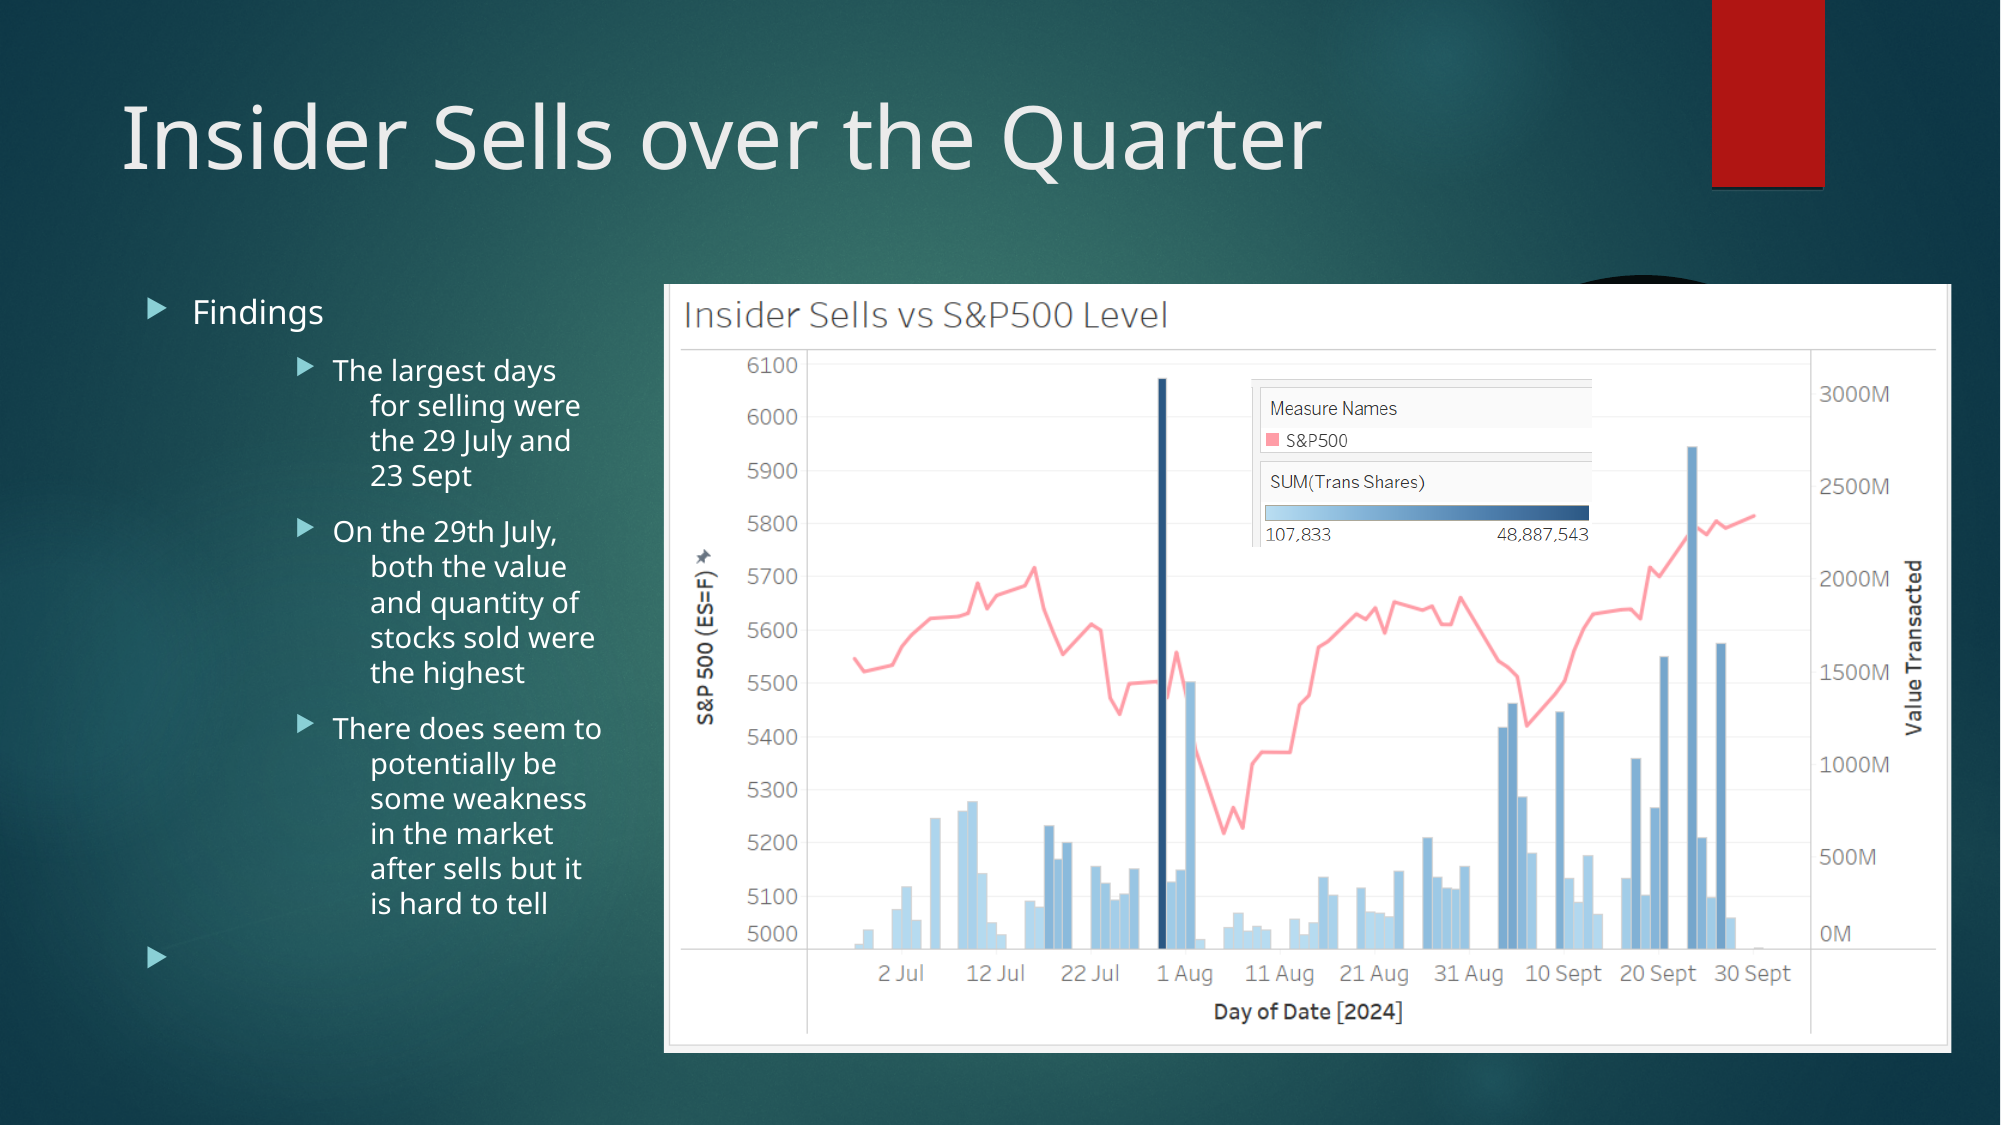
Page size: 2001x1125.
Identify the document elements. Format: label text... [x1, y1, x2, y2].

picture [663, 284, 1952, 1053]
text_box Findings The largest days for selling were the 29 July and 23 Sept On the 29th July, both the value and quantity of stocks sold were the highest There does seem to potentially be some weakness in the market after sells but it is hard to tell [0, 284, 619, 1038]
title Insider Sells over the Quarter [106, 74, 1649, 305]
